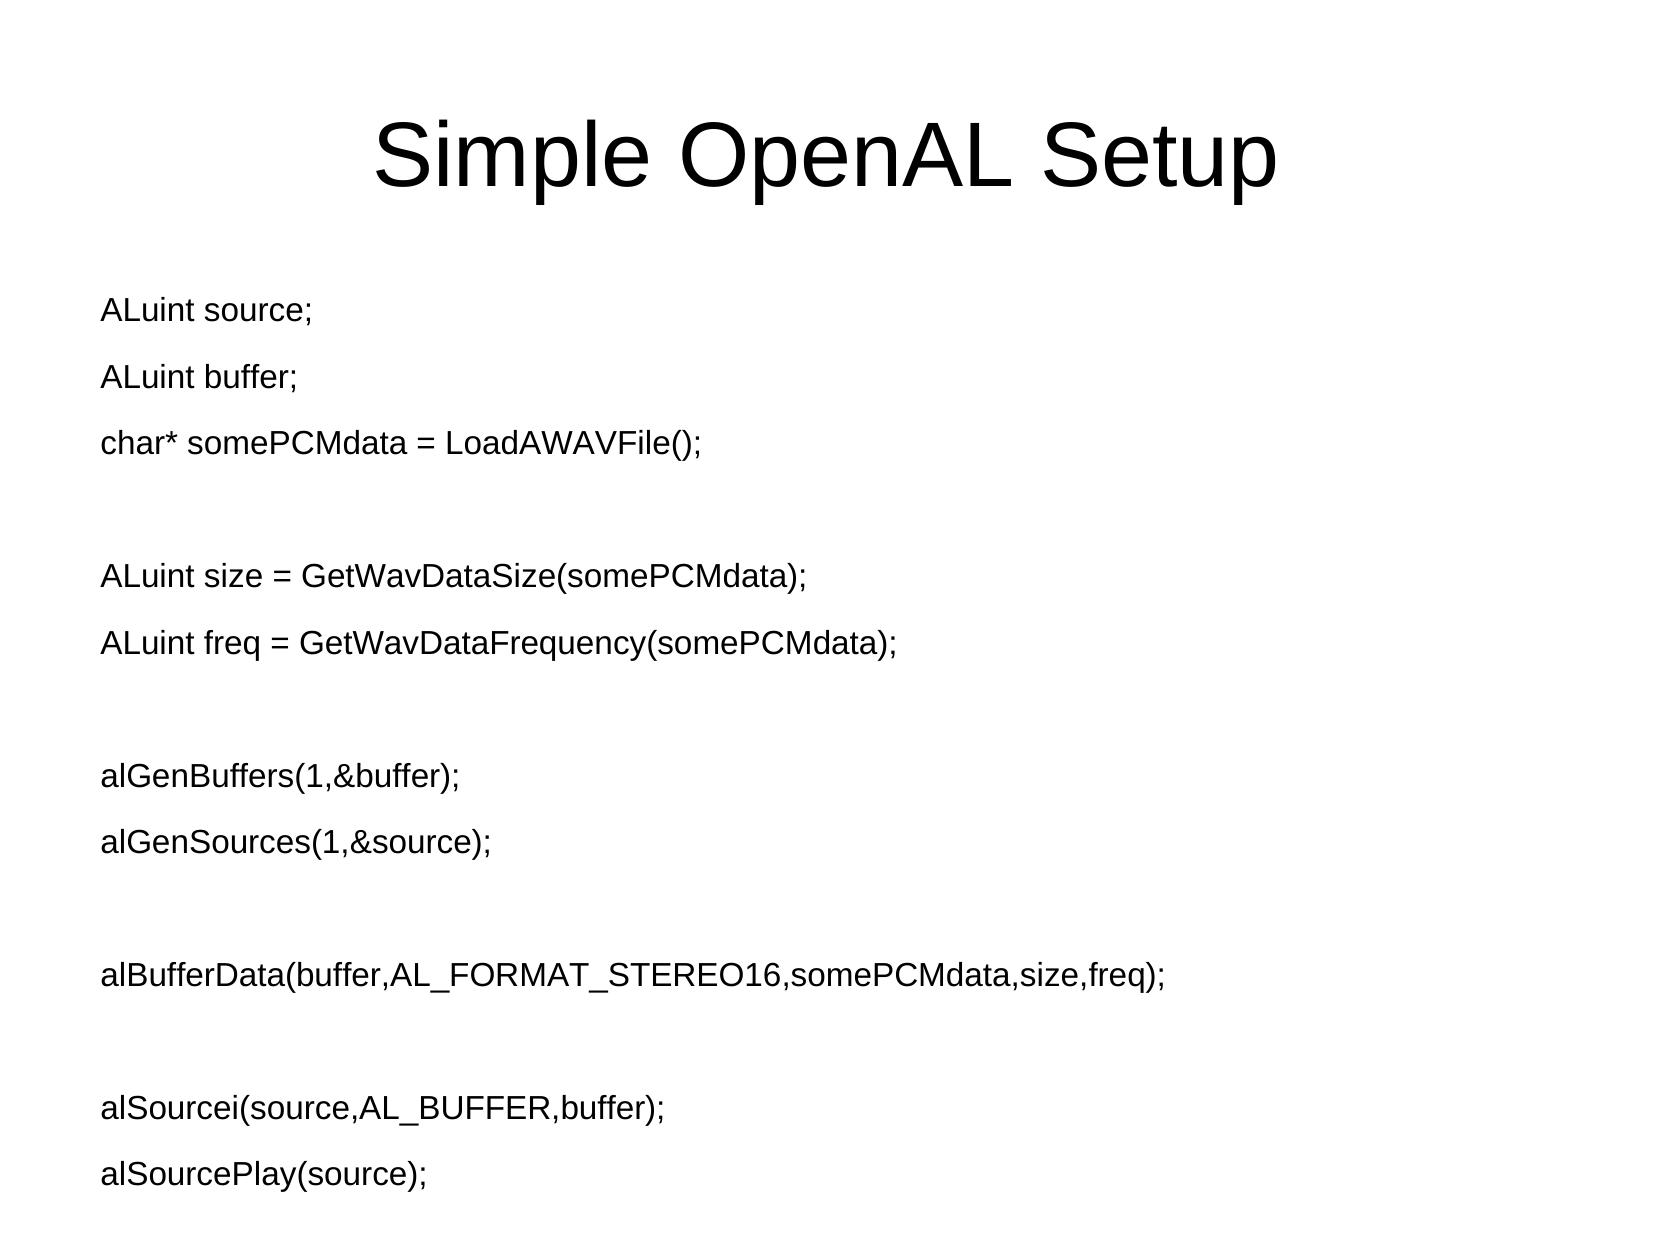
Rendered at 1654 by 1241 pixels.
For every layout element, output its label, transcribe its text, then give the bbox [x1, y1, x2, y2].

list ALuint source; ALuint buffer; char* somePCMdata = LoadAWAVFile(); ALuint size = GetWavDataSize(somePCMdata); ALuint freq = GetWavDataFrequency(somePCMdata); alGenBuffers(1,&buffer); alGenSources(1,&source); alBufferData(buffer,AL_FORMAT_STEREO16,somePCMdata,size,freq); alSourcei(source,AL_BUFFER,buffer); alSourcePlay(source); [82, 290, 1571, 1196]
title Simple OpenAL Setup [82, 49, 1571, 257]
